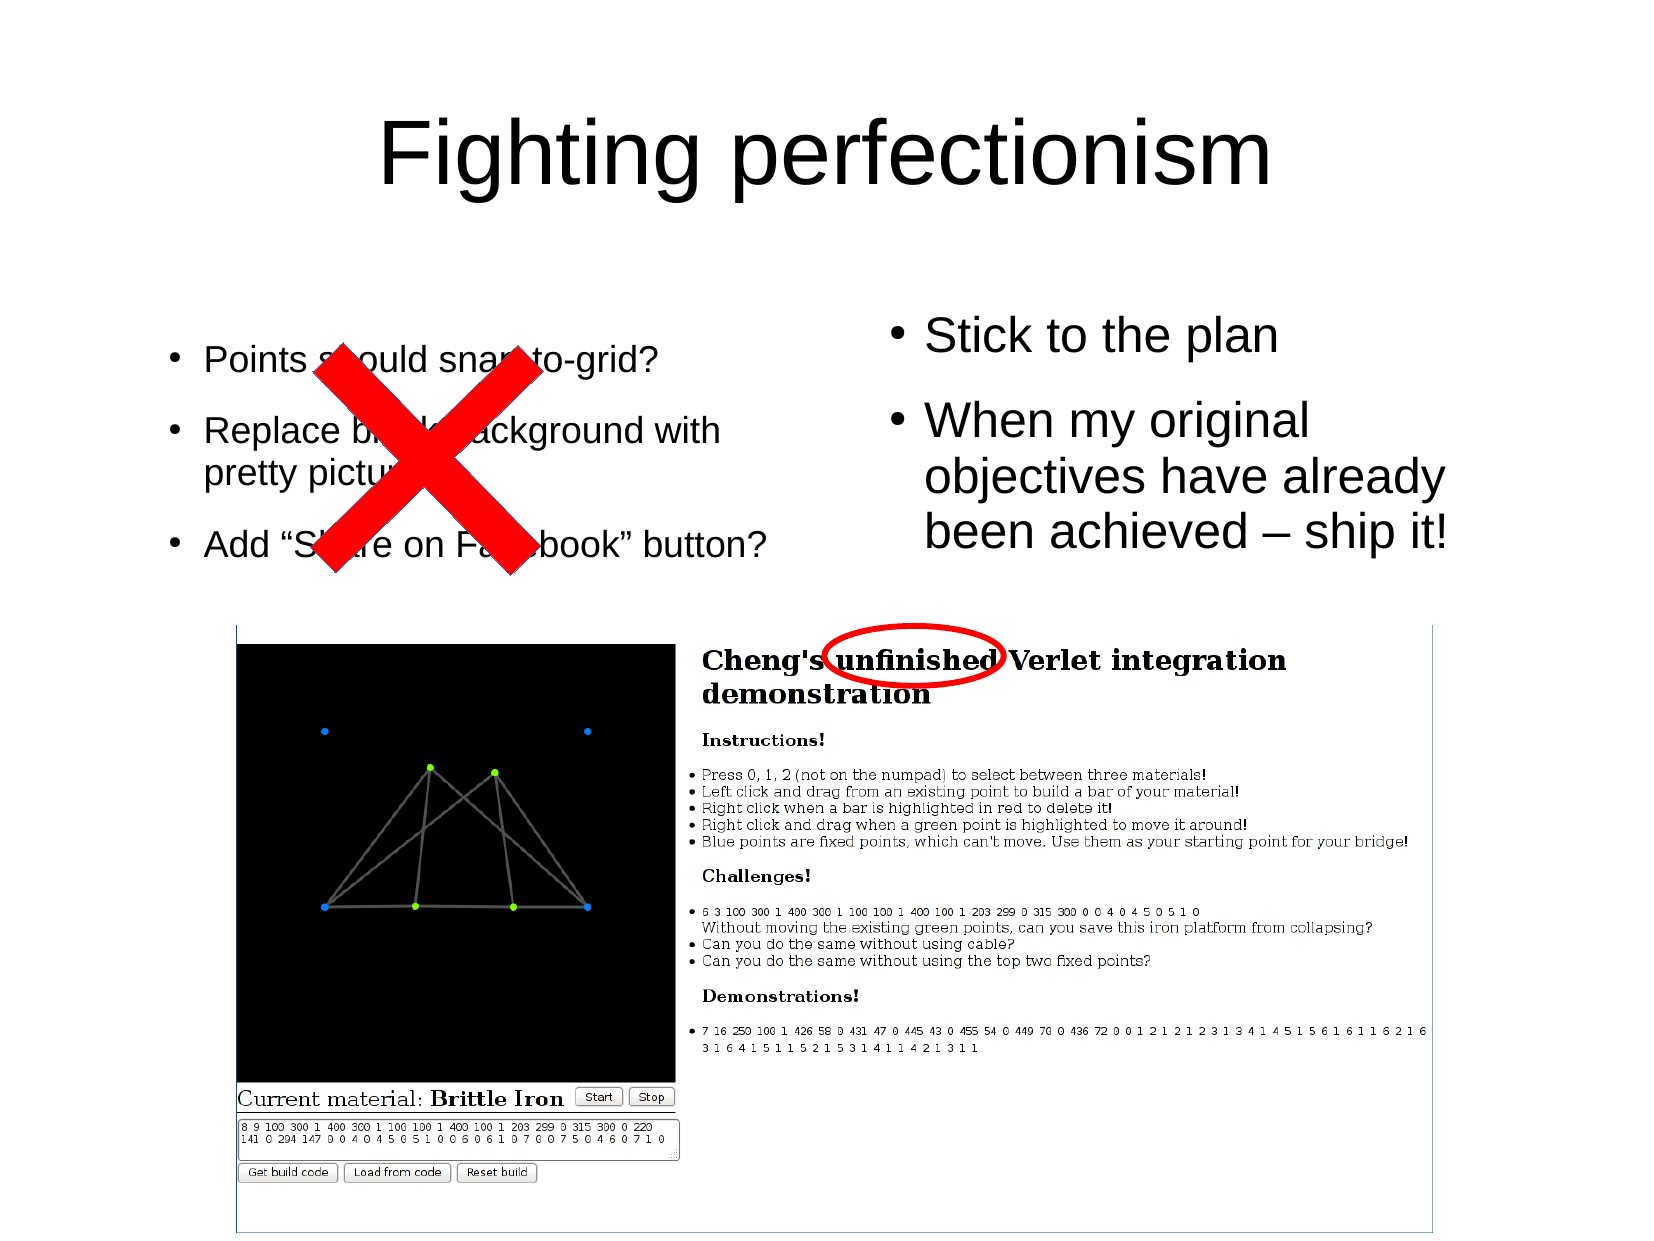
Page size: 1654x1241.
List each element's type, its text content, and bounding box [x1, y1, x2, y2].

text_box Stick to the plan When my original objectives have already been achieved – ship it! [874, 299, 1477, 567]
text_box [310, 342, 544, 576]
text_box Points should snap-to-grid? Replace black background with pretty picture? Add “Share on Facebook” button? [337, 488, 507, 573]
picture [828, 629, 1000, 682]
picture [238, 625, 1433, 1234]
title Fighting perfectionism [82, 49, 1571, 257]
text_box Points should snap-to-grid? Replace black background with pretty picture? Add “Share on Facebook” button? [153, 330, 804, 573]
